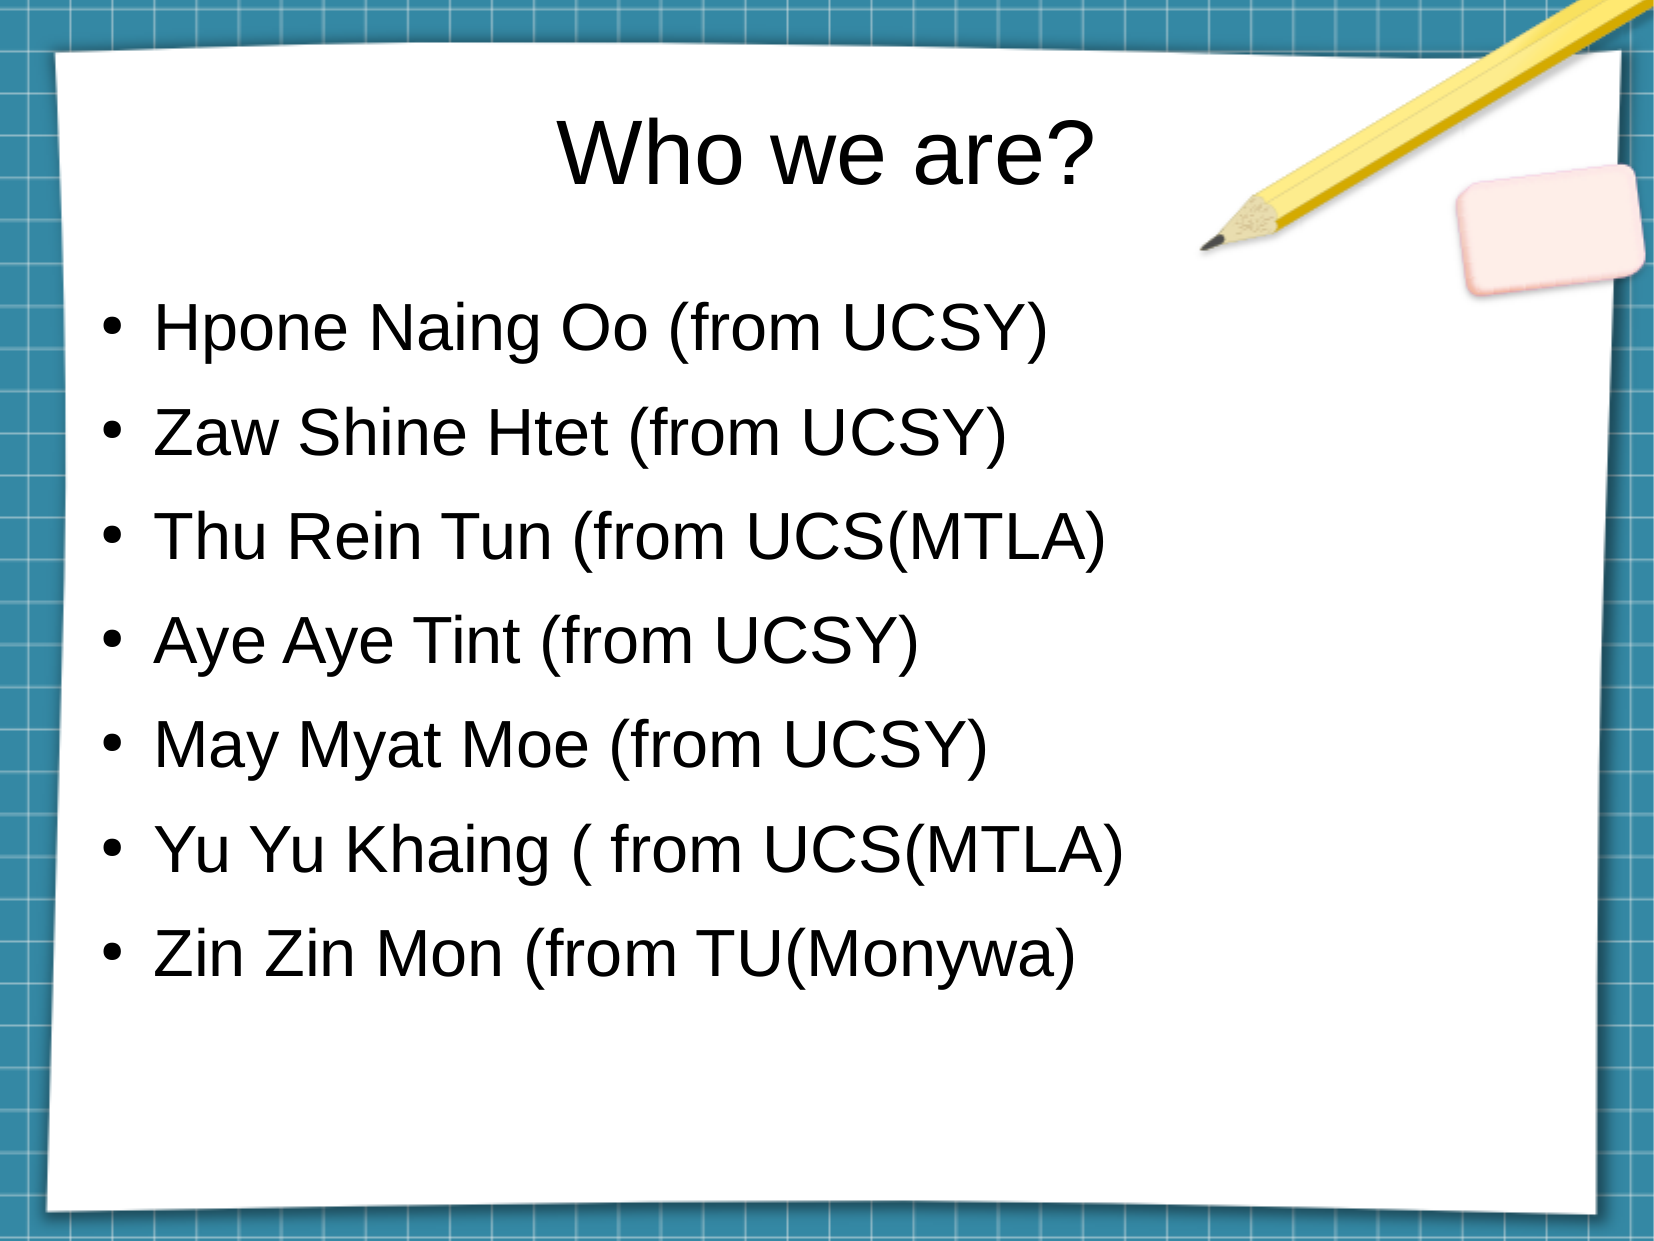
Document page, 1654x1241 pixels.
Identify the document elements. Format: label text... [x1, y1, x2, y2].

picture [0, 0, 1654, 1241]
list Hpone Naing Oo (from UCSY) Zaw Shine Htet (from UCSY) Thu Rein Tun (from UCS(MTLA) Aye Aye Tint (from UCSY) May Myat Moe (from UCSY) Yu Yu Khaing ( from UCS(MTLA) Zin Zin Mon (from TU(Monywa) [82, 290, 1571, 1010]
title Who we are? [82, 49, 1571, 257]
